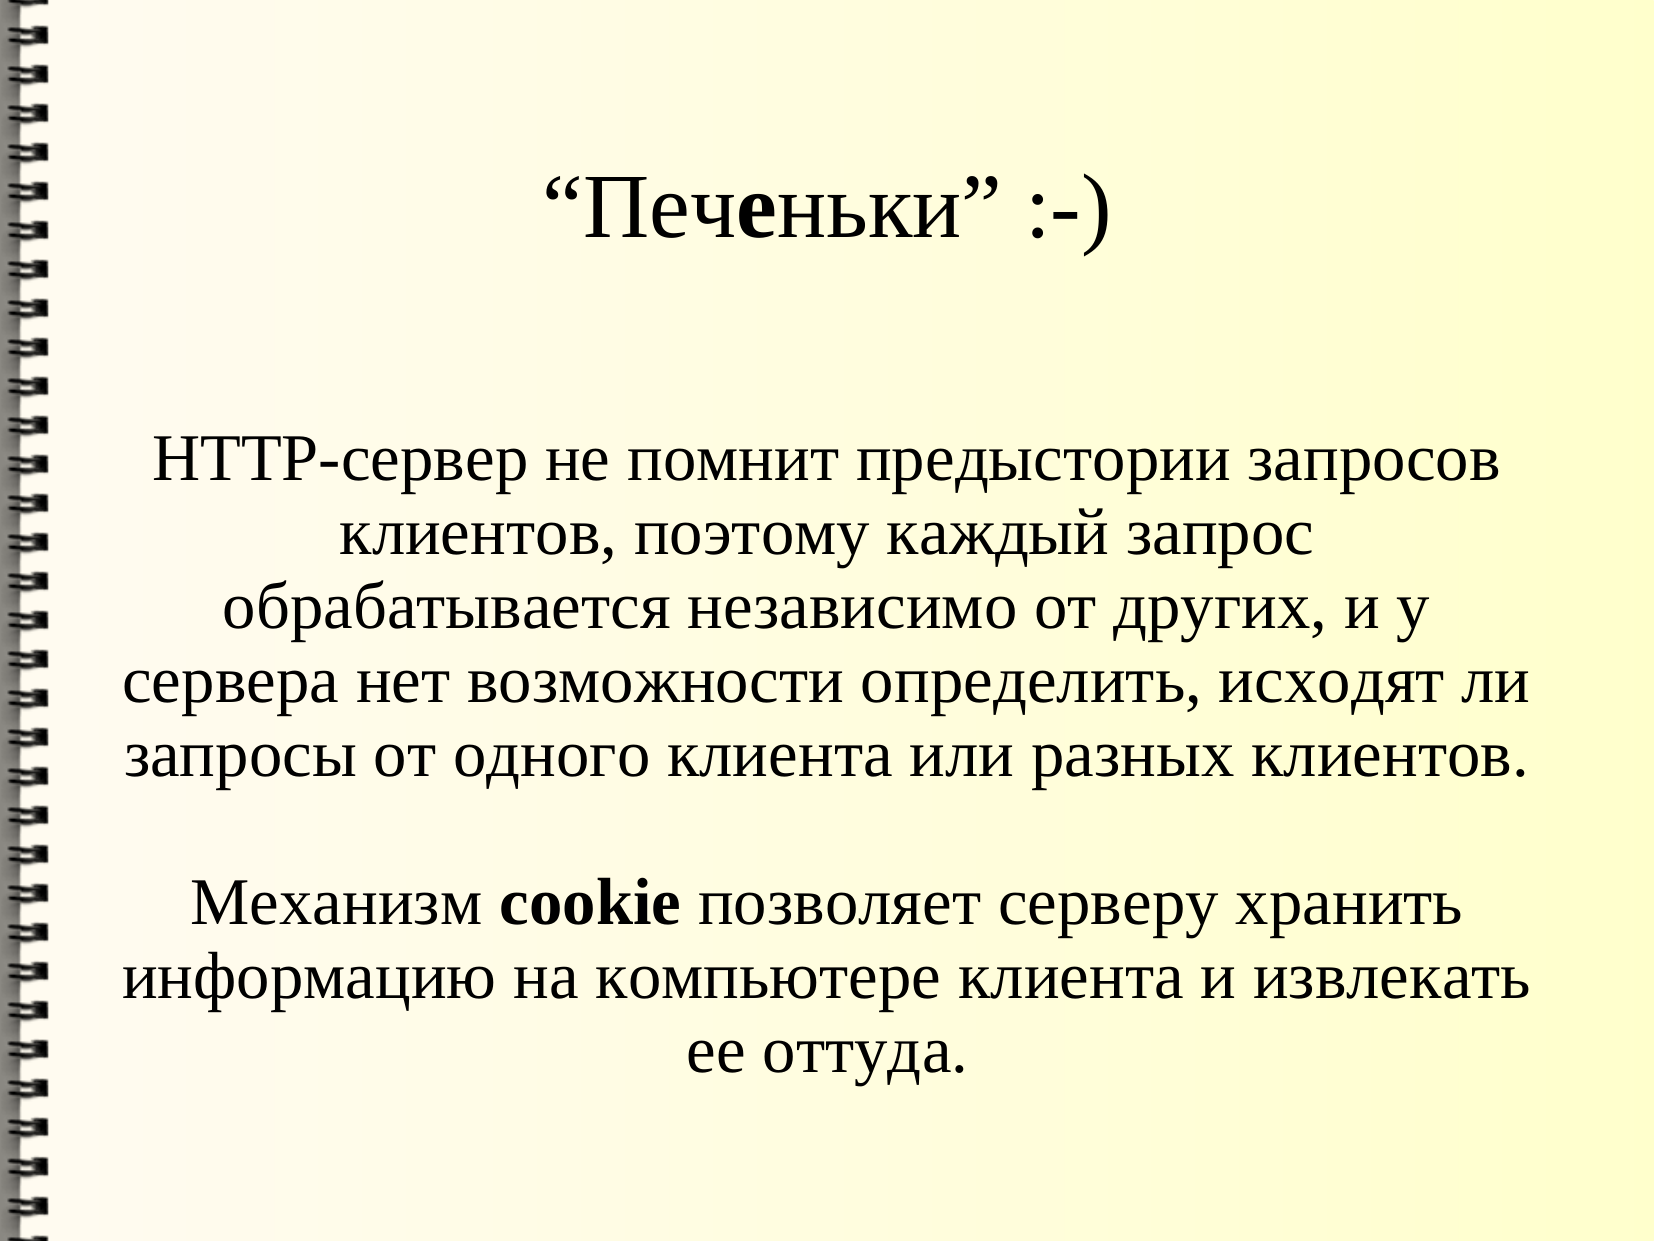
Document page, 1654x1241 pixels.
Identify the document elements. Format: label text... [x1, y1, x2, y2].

subtitle HTTP-сервер не помнит предыстории запросов клиентов, поэтому каждый запрос обрабатывается независимо от других, и у сервера нет возможности определить, исходят ли запросы от одного клиента или разных клиентов. Механизм cookie позволяет серверу хранить информацию на компьютере клиента и извлекать ее оттуда. [121, 344, 1534, 1164]
title “Печеньки” :-) [121, 102, 1534, 311]
picture [0, 0, 1654, 1241]
